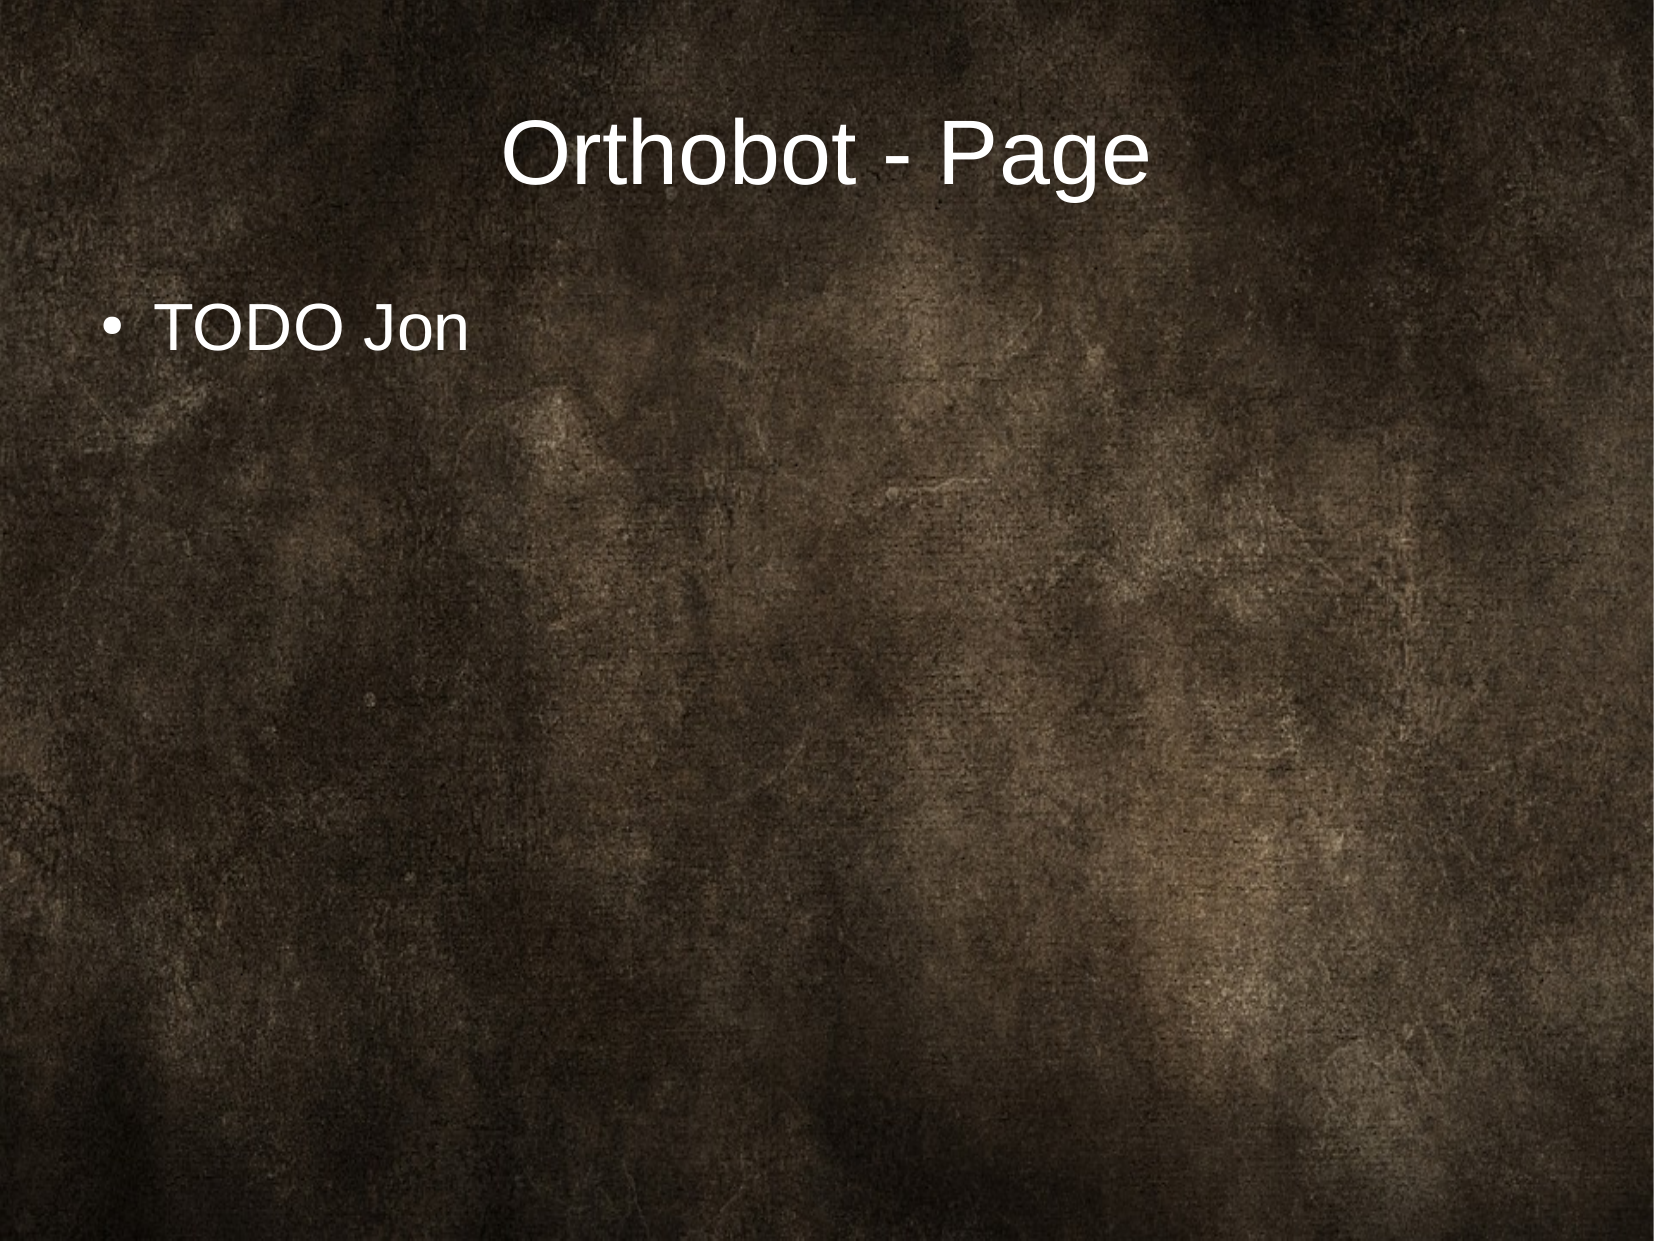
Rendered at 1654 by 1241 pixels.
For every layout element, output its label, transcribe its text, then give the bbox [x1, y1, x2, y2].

list TODO Jon [82, 290, 1571, 1010]
title Orthobot - Page [82, 49, 1571, 257]
picture [0, 0, 1654, 1241]
